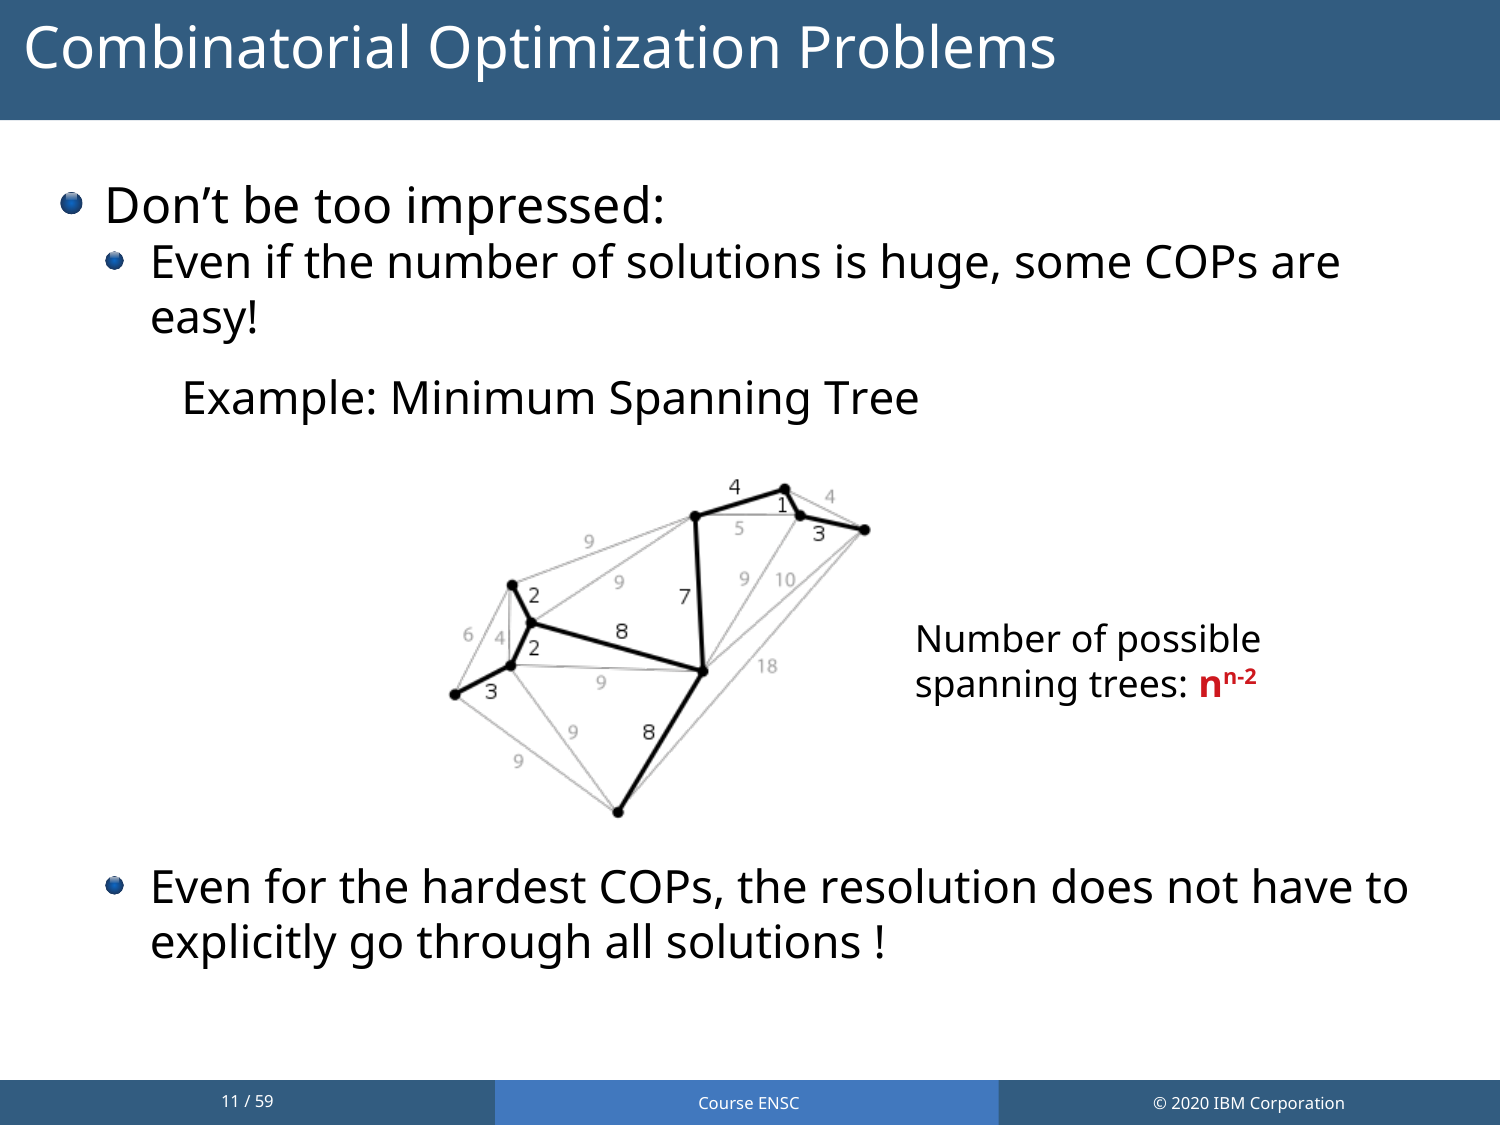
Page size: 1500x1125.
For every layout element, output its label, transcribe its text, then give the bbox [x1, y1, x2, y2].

picture [435, 469, 886, 833]
text_box Number of possible spanning trees: nn-2 [900, 607, 1298, 735]
title Combinatorial Optimization Problems [0, 0, 1500, 121]
list Don’t be too impressed: Even if the number of solutions is huge, some COPs are easy! Example: Minimum Spanning Tree Even for the hardest COPs, the resolution does not have to explicitly go through all solutions ! [45, 165, 1441, 1036]
